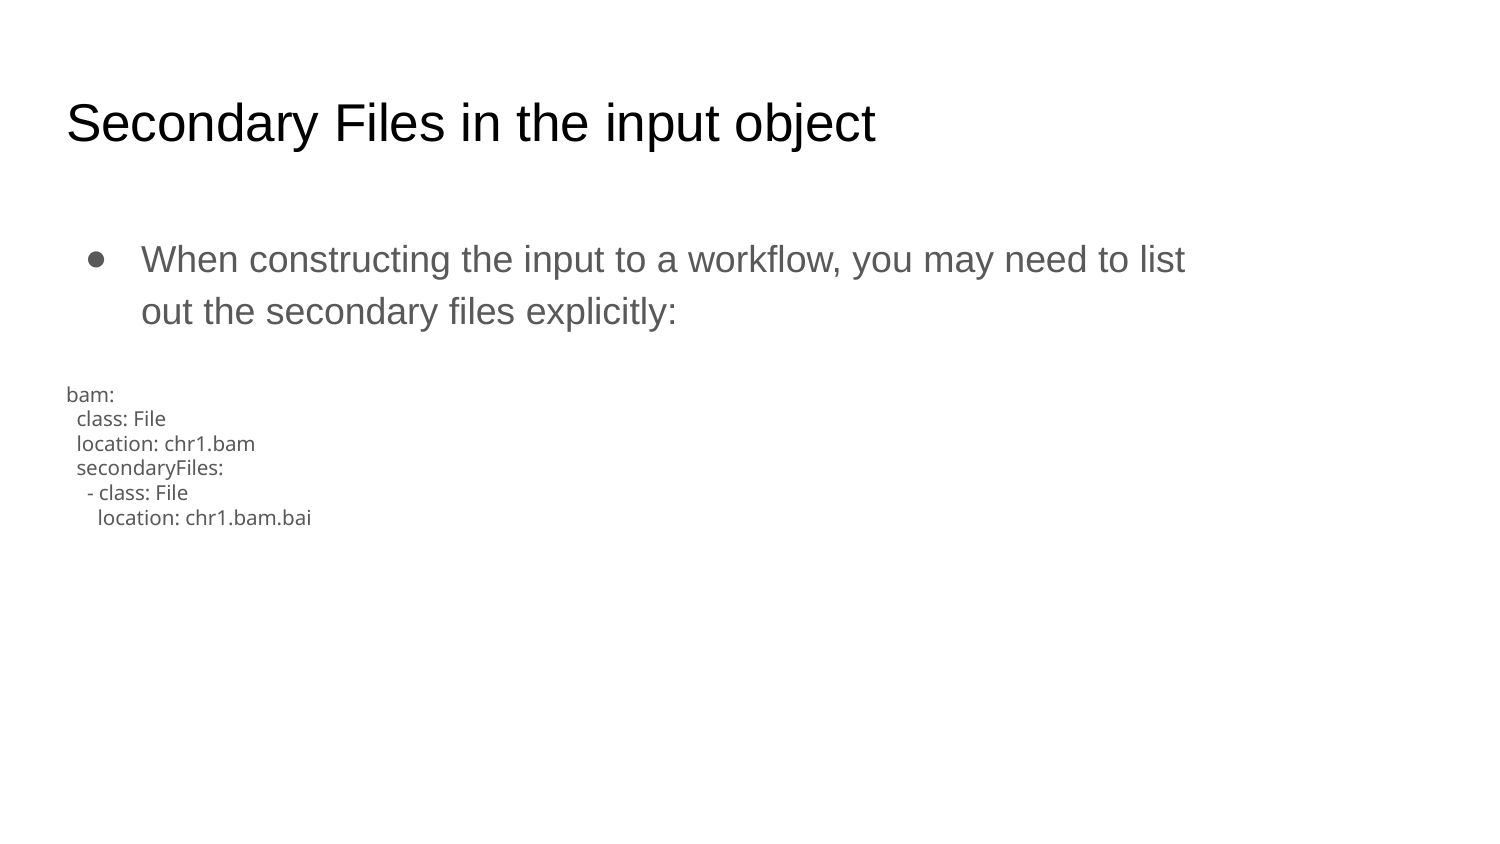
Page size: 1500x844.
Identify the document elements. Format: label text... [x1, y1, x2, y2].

title Secondary Files in the input object [51, 72, 1449, 167]
list When constructing the input to a workflow, you may need to list out the secondary files explicitly: bam: class: File location: chr1.bam secondaryFiles: - class: File location: chr1.bam.bai [51, 189, 1240, 750]
